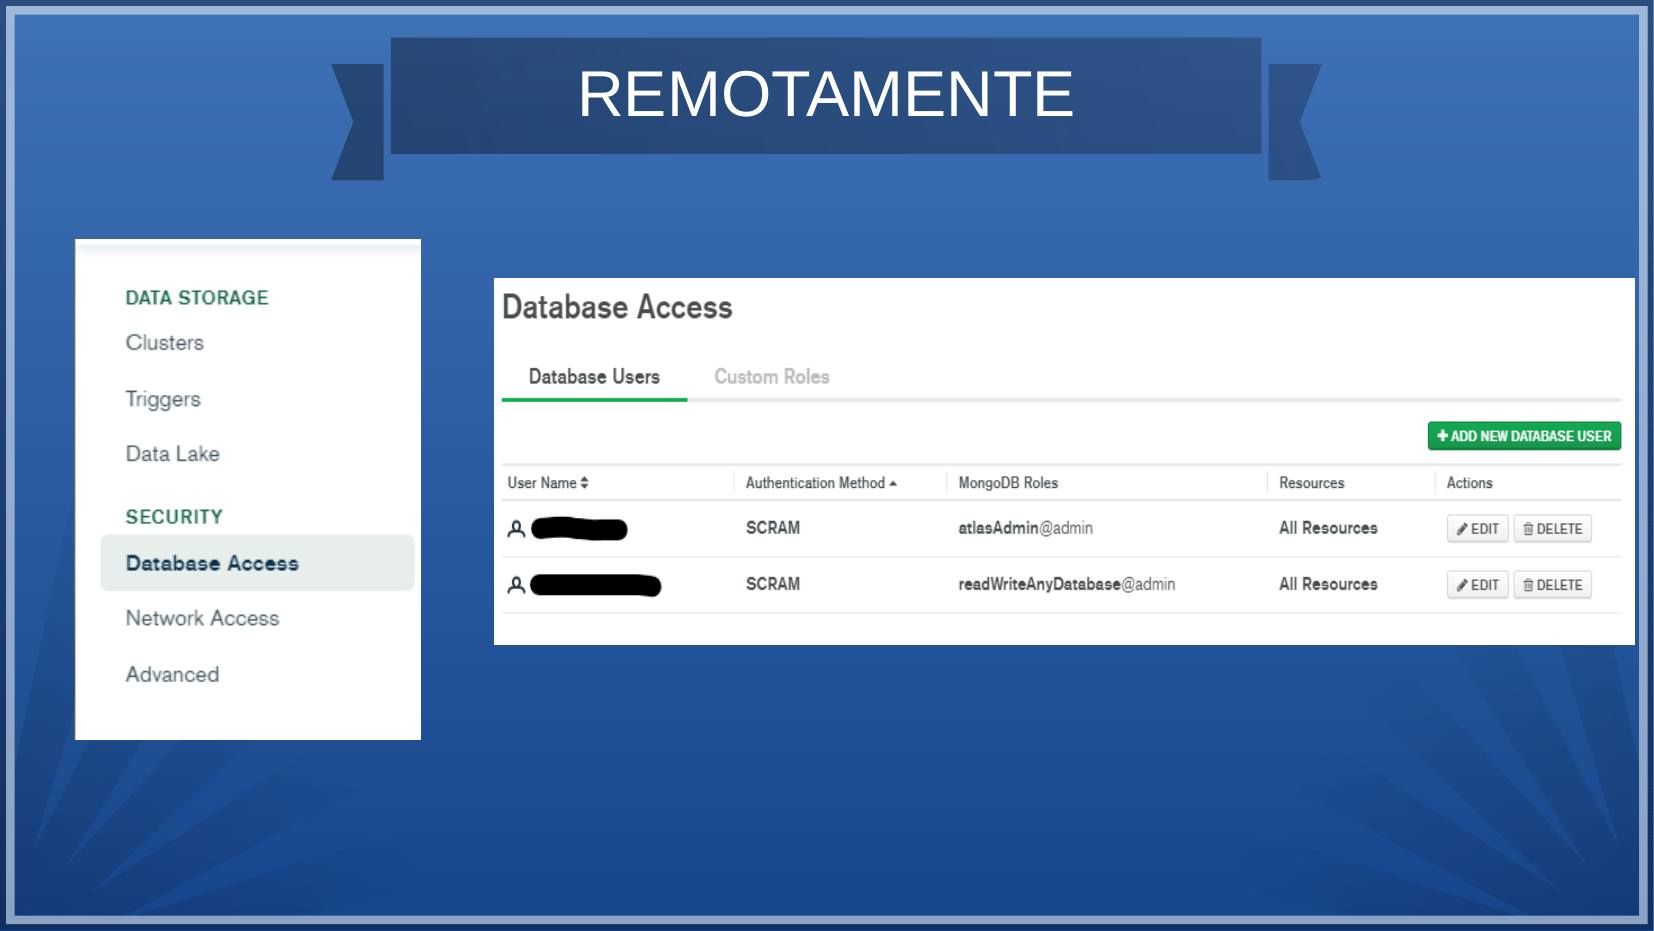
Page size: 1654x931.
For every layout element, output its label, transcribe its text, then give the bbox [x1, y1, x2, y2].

picture [494, 278, 1636, 646]
picture [74, 239, 421, 740]
title REMOTAMENTE [389, 35, 1264, 154]
